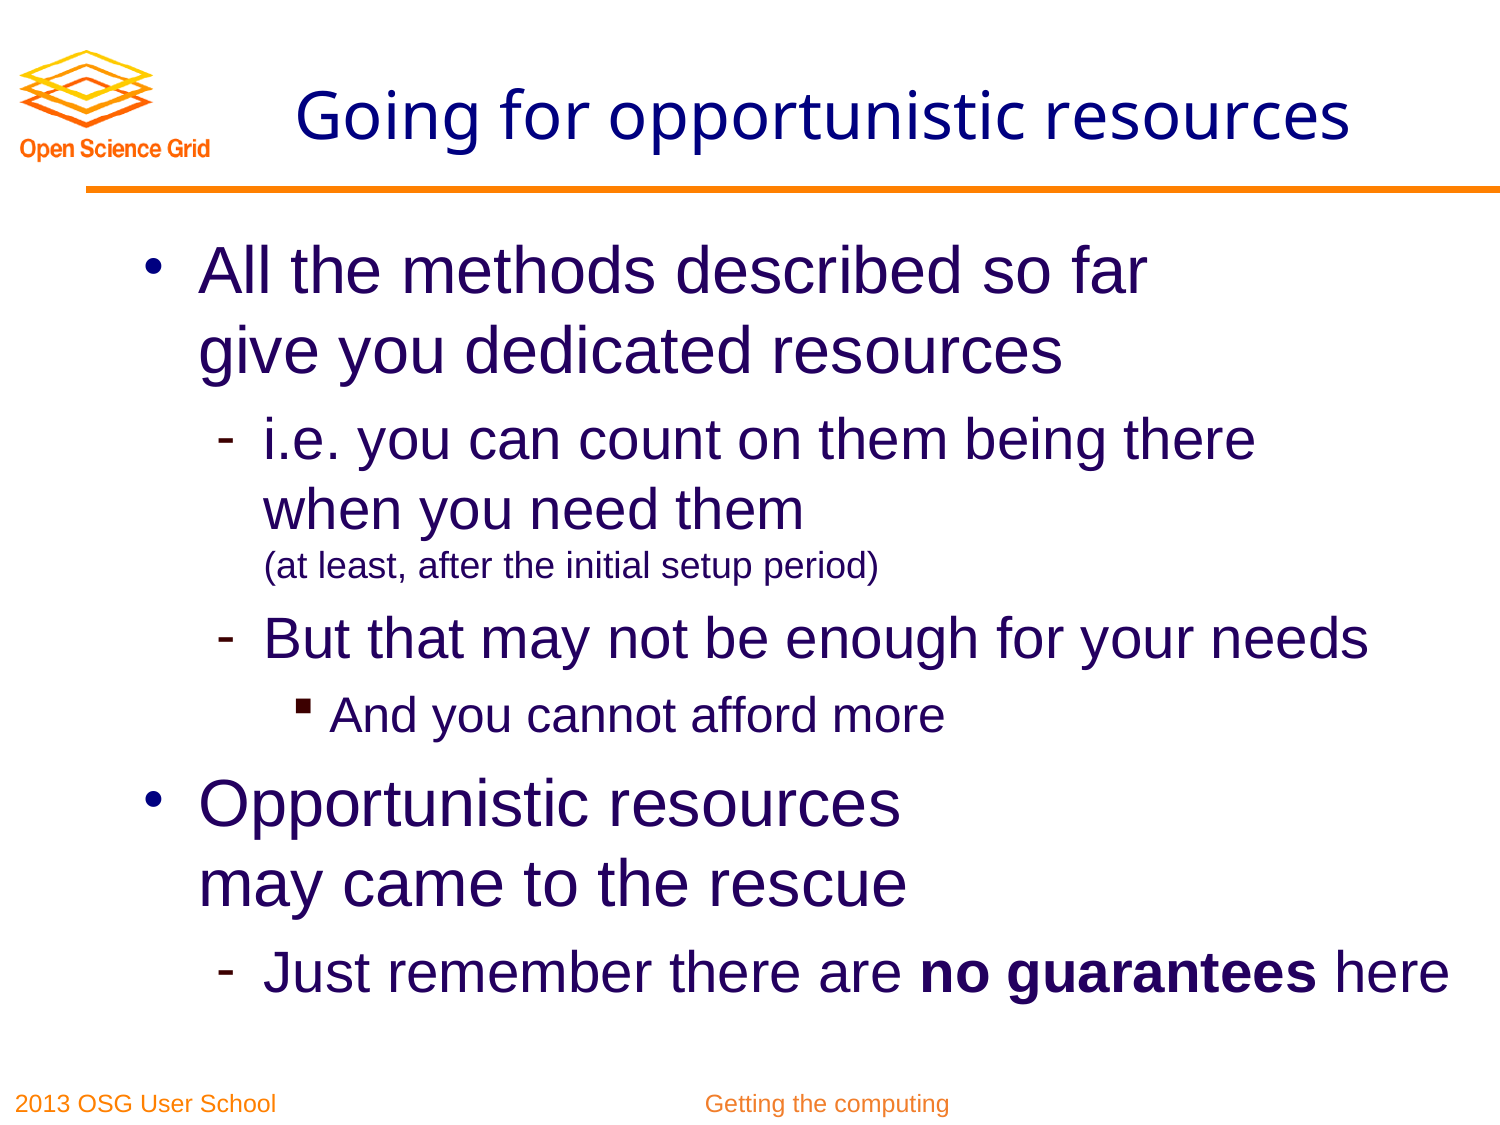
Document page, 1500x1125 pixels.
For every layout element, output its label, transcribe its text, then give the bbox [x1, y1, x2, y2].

list All the methods described so far give you dedicated resources i.e. you can count on them being there when you need them (at least, after the initial setup period) But that may not be enough for your needs And you cannot afford more Opportunistic resources may came to the rescue Just remember there are no guarantees here [127, 218, 1500, 1043]
picture [0, 27, 201, 179]
title Going for opportunistic resources [201, 18, 1447, 207]
